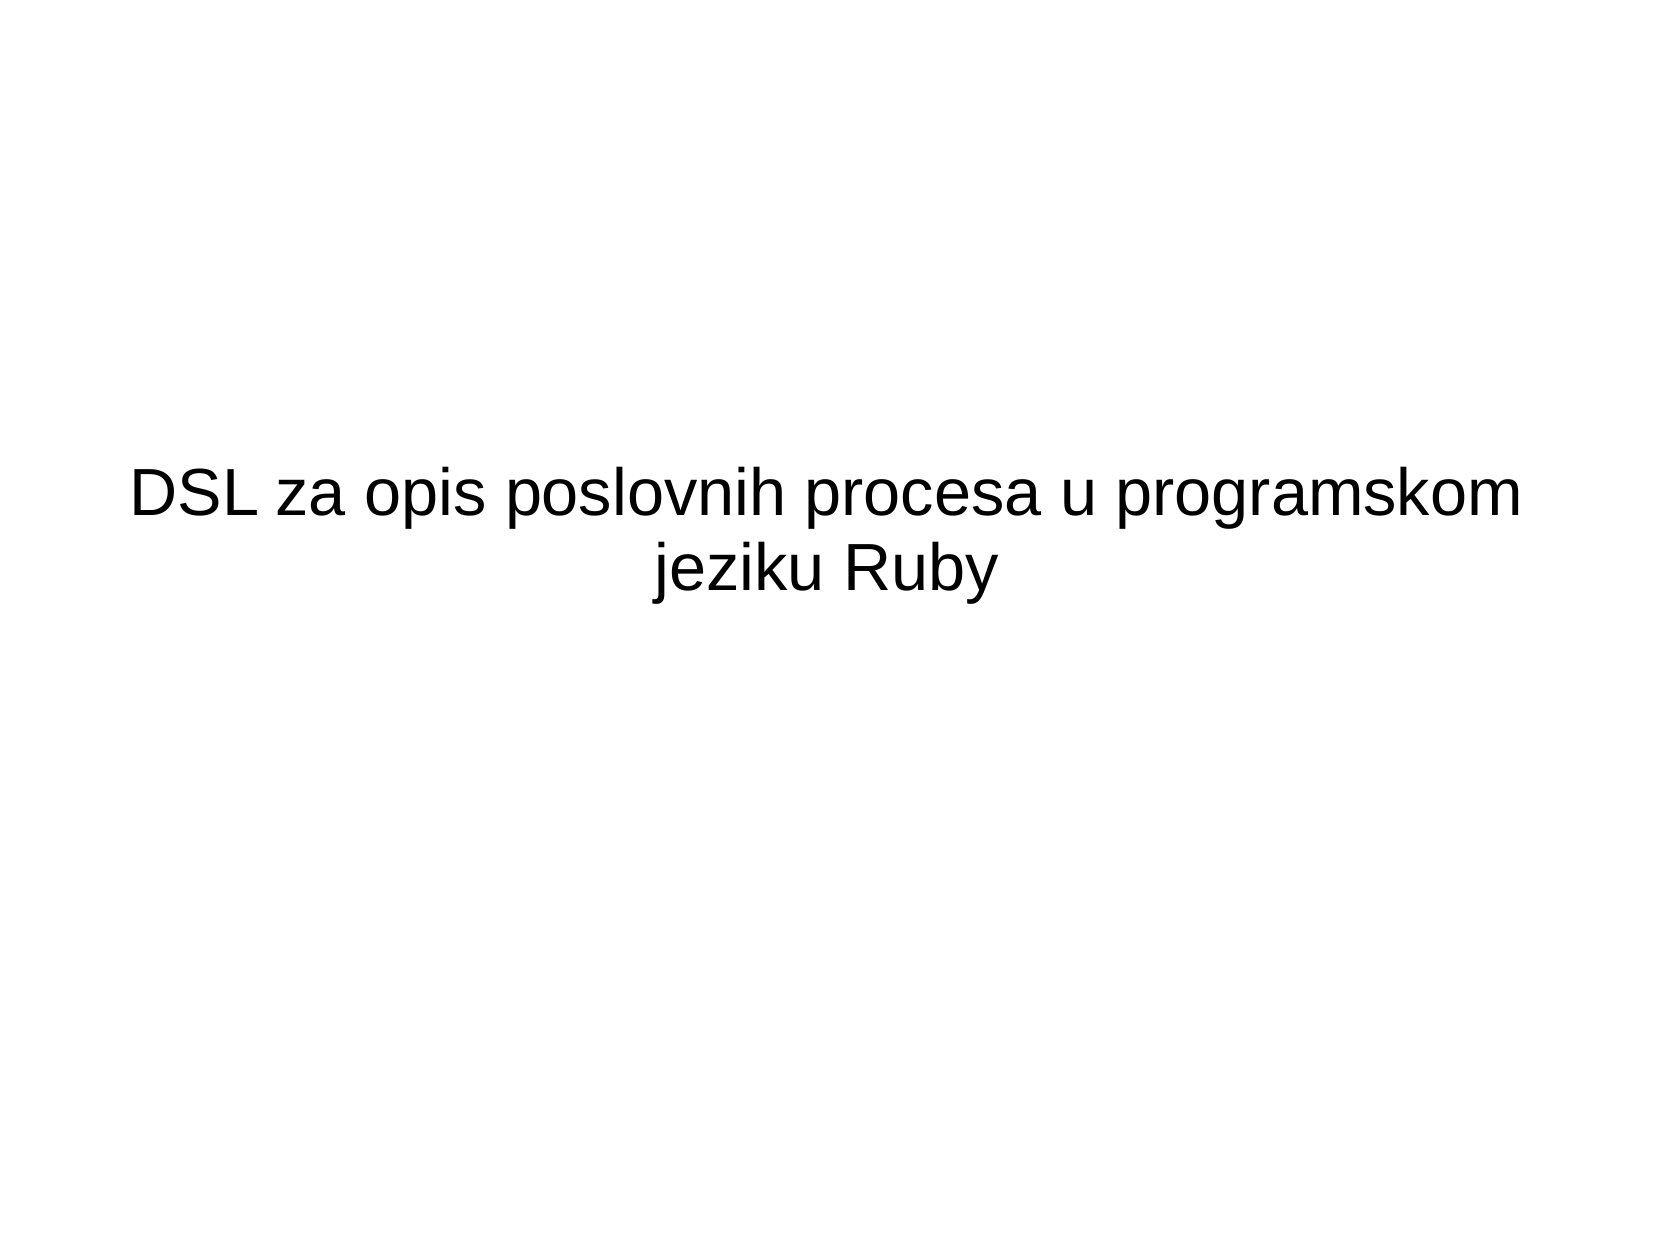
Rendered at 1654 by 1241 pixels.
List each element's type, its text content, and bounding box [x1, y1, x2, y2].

subtitle DSL za opis poslovnih procesa u programskom jeziku Ruby [82, 49, 1571, 1010]
